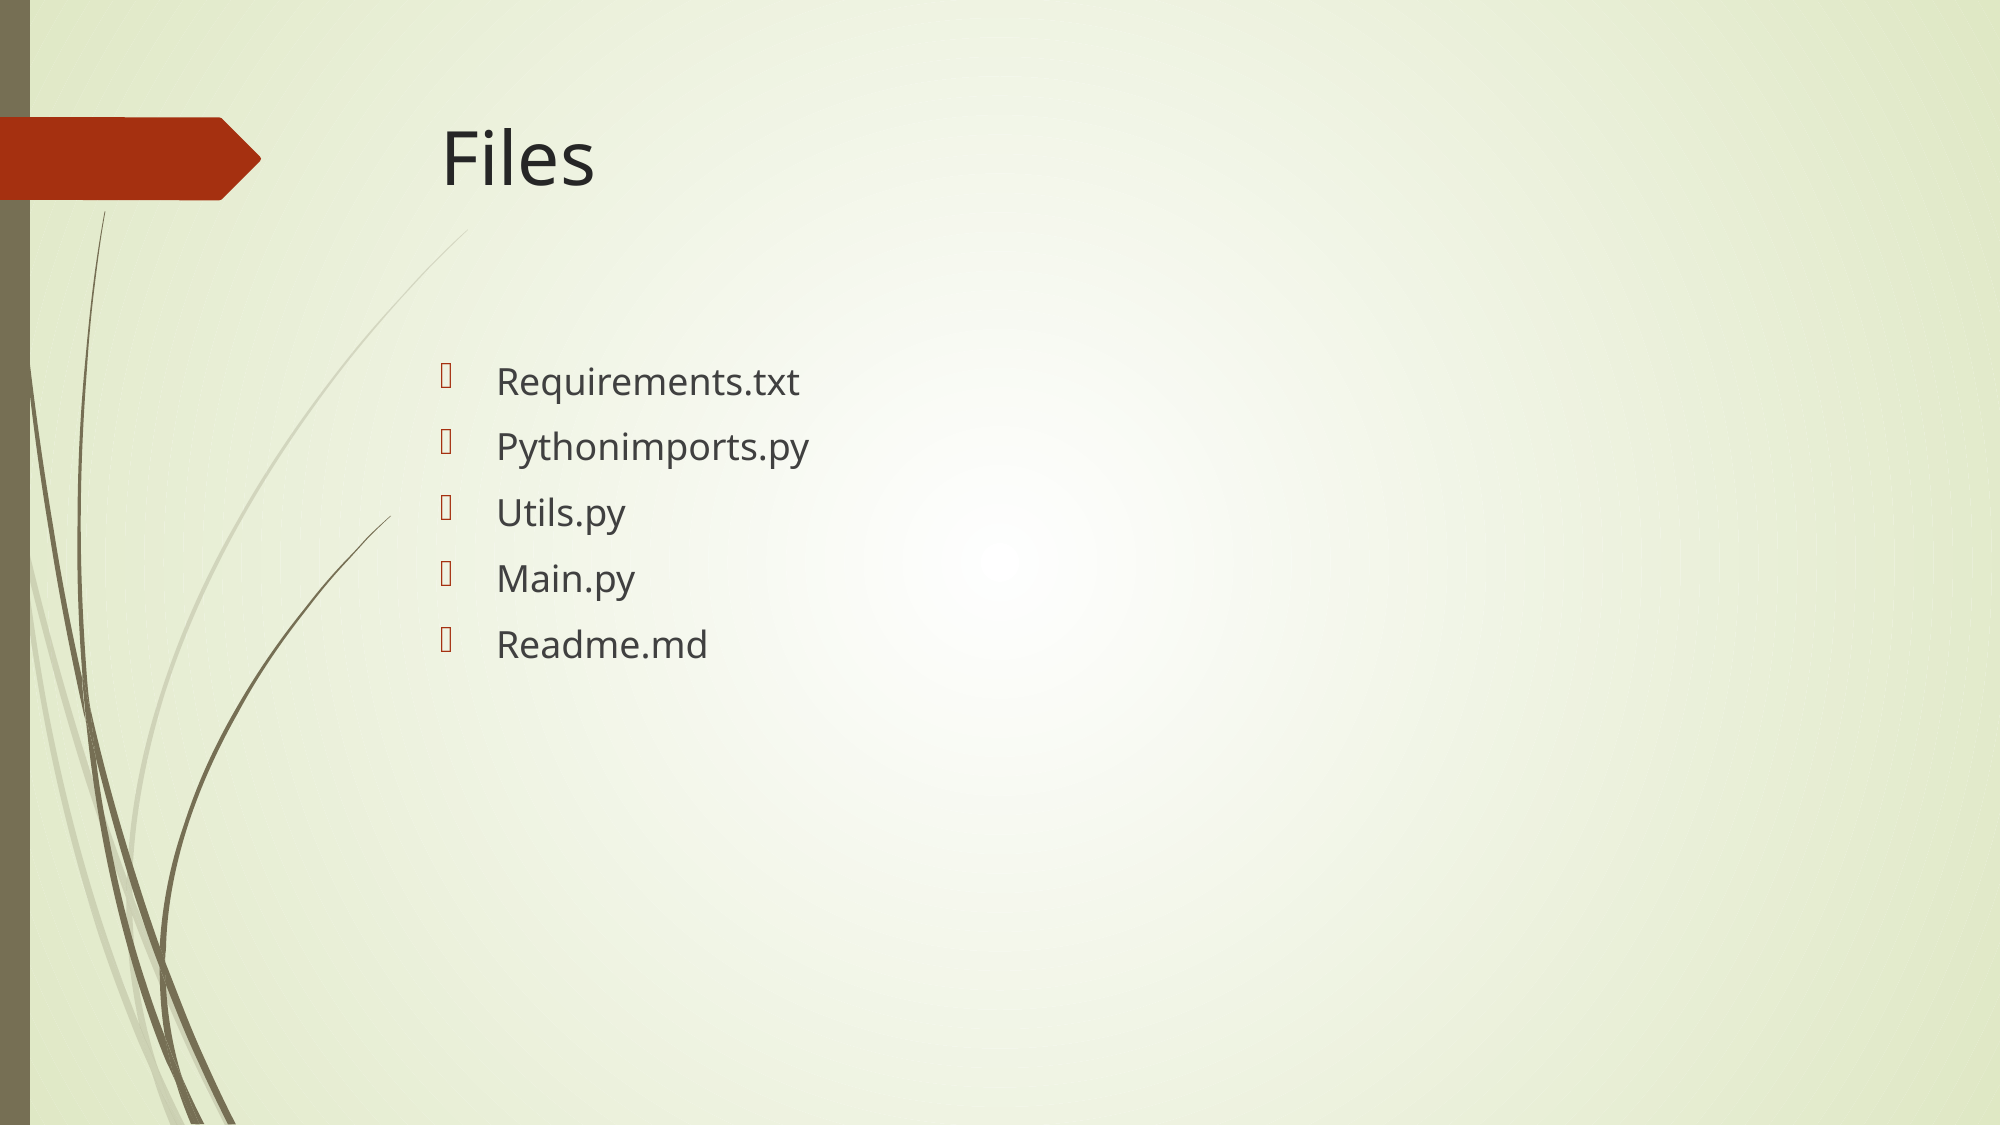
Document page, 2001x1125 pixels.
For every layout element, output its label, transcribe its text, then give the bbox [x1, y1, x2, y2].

title Files [425, 102, 1888, 313]
list Requirements.txt Pythonimports.py Utils.py Main.py Readme.md [424, 350, 1133, 970]
